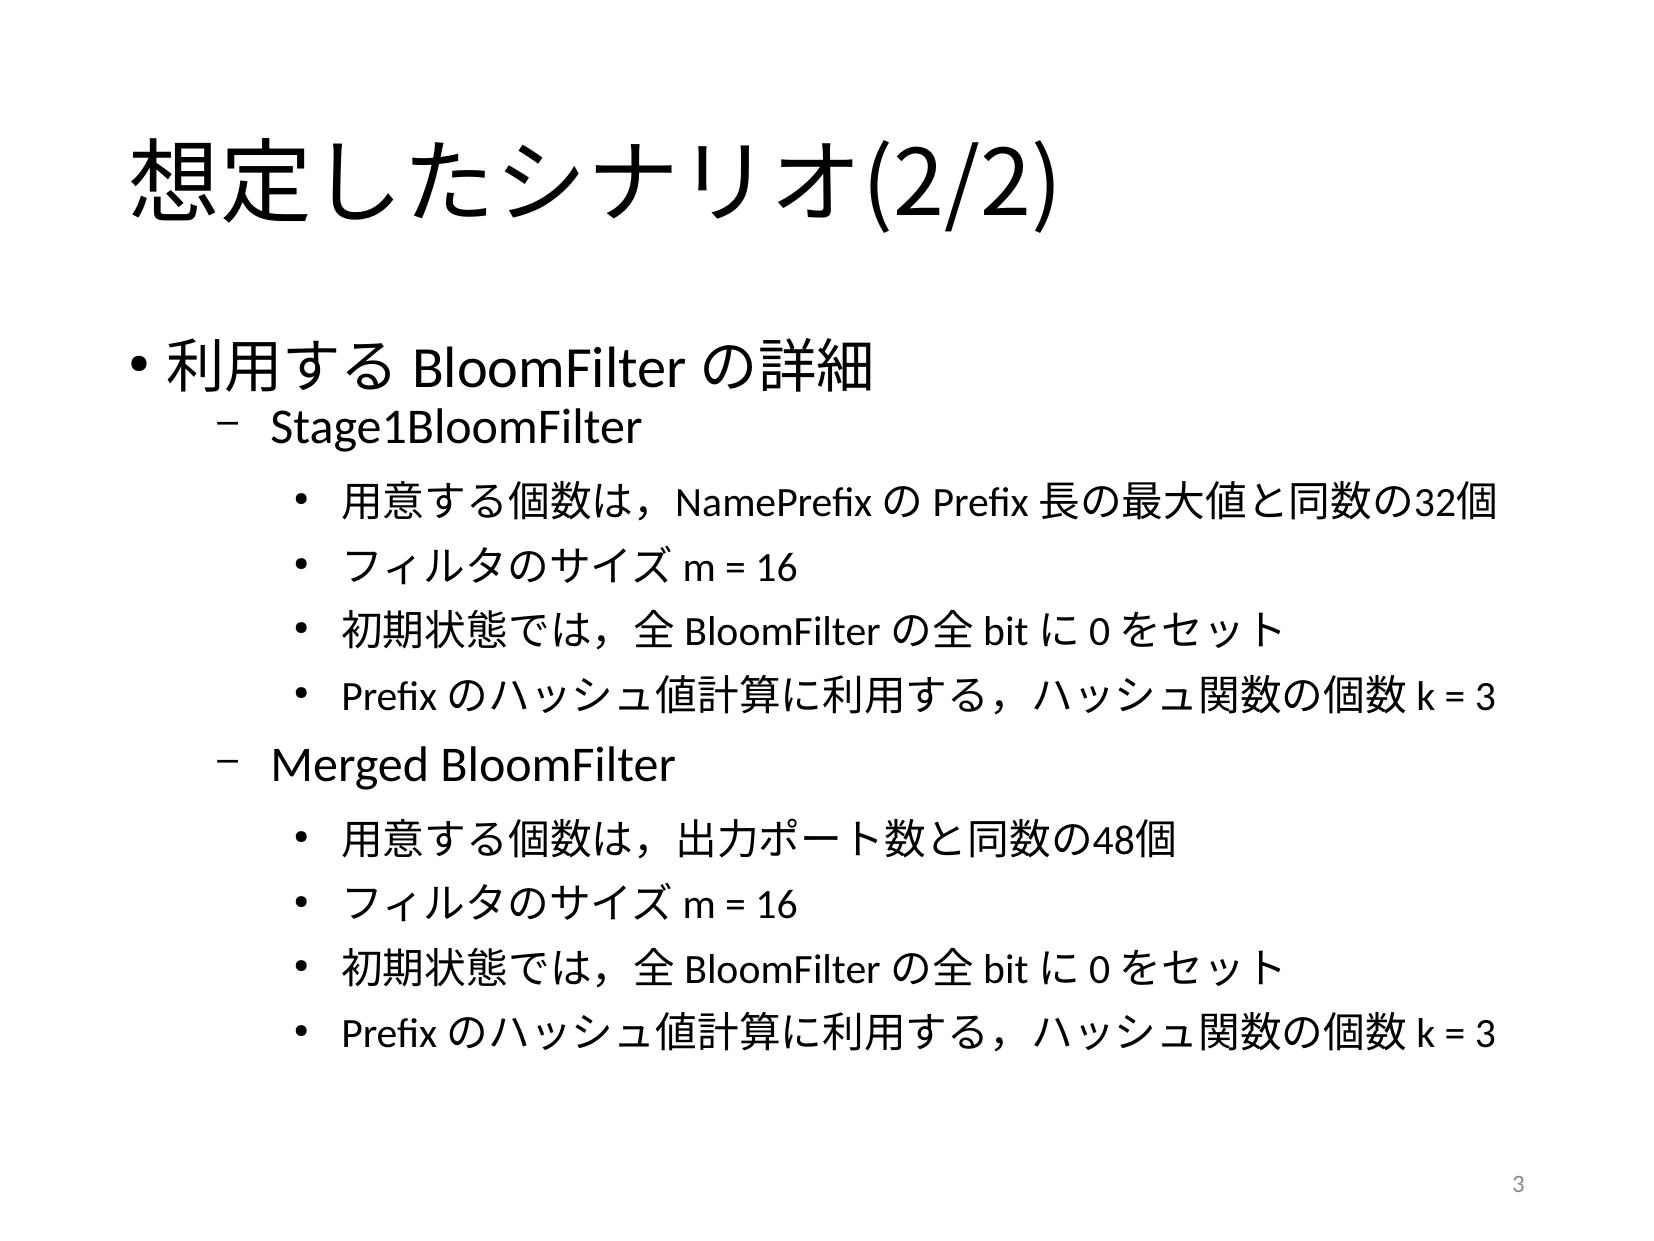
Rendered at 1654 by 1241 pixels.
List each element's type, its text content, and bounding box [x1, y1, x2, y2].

slide_number <番号> [1167, 1149, 1540, 1216]
list 利用する BloomFilter の詳細 Stage1BloomFilter 用意する個数は，NamePrefix の Prefix 長の最大値と同数の32個 フィルタのサイズ m = 16 初期状態では，全 BloomFilter の全 bit に 0 をセット Prefix のハッシュ値計算に利用する，ハッシュ関数の個数 k = 3 Merged BloomFilter 用意する個数は，出力ポート数と同数の48個 フィルタのサイズ m = 16 初期状態では，全 BloomFilter の全 bit に 0 をセット Prefix のハッシュ値計算に利用する，ハッシュ関数の個数 k = 3 [113, 330, 1540, 1117]
title 想定したシナリオ(2/2) [113, 65, 1540, 306]
